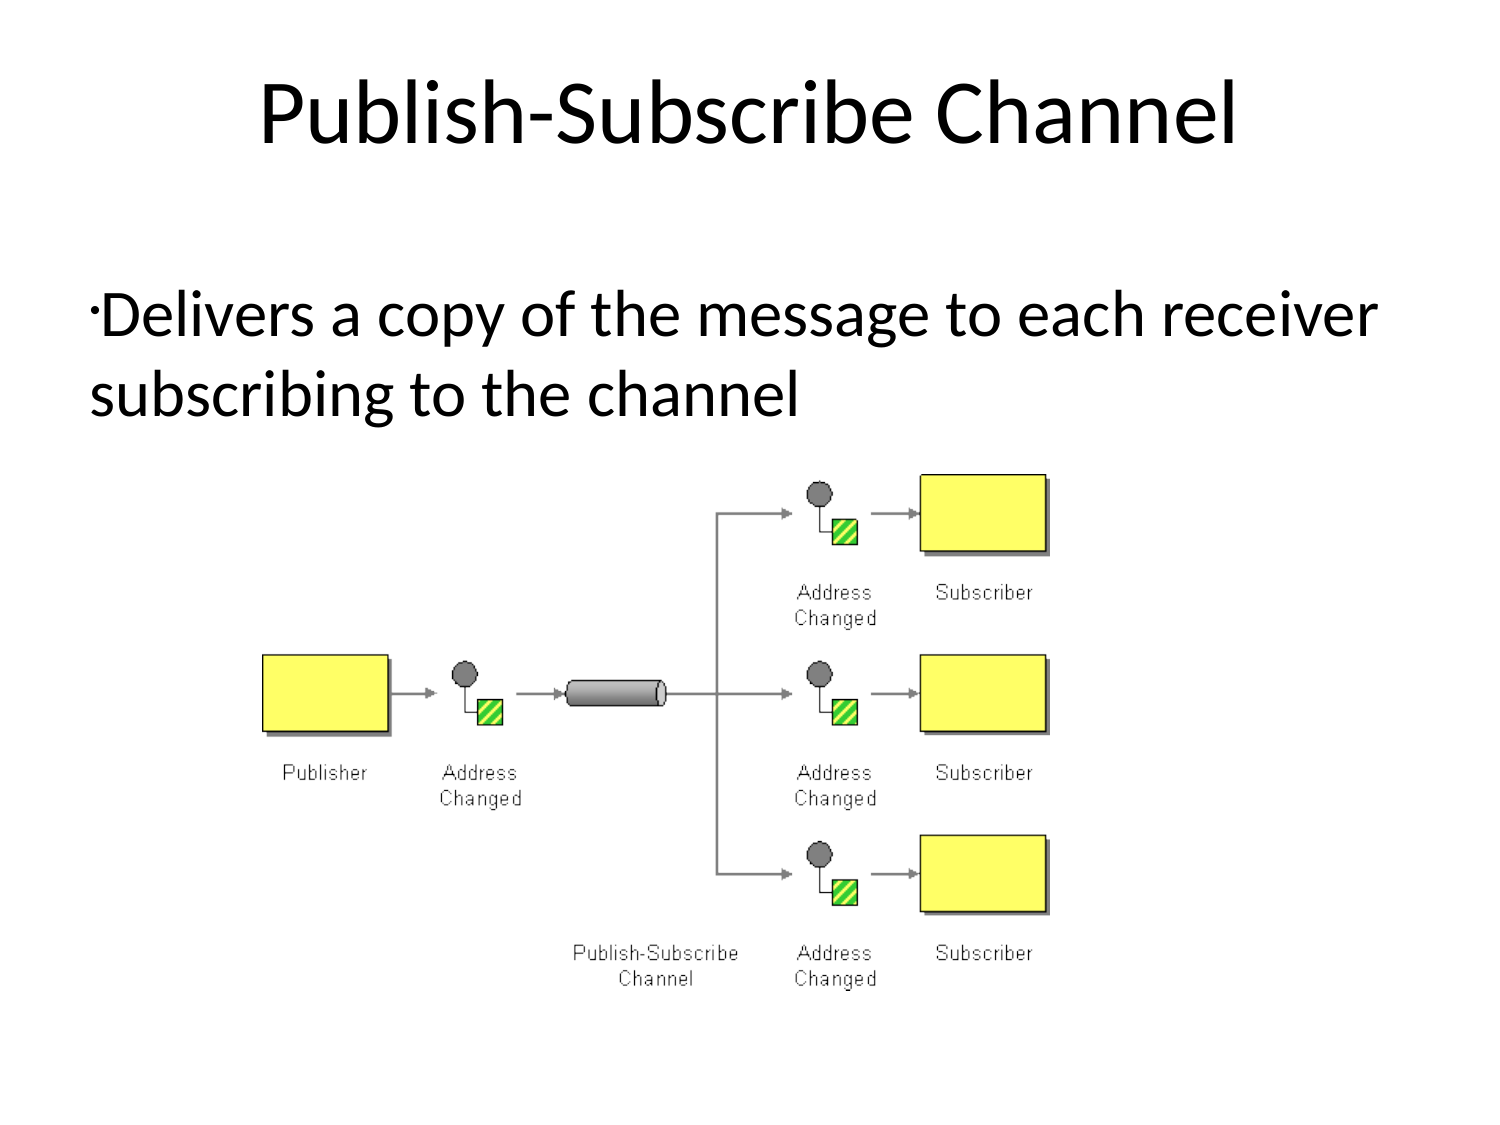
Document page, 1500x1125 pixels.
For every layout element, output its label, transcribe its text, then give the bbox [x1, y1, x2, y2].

picture [262, 474, 1050, 991]
text_box Delivers a copy of the message to each receiver subscribing to the channel [75, 262, 1425, 1005]
text_box Publish-Subscribe Channel [75, 45, 1425, 233]
